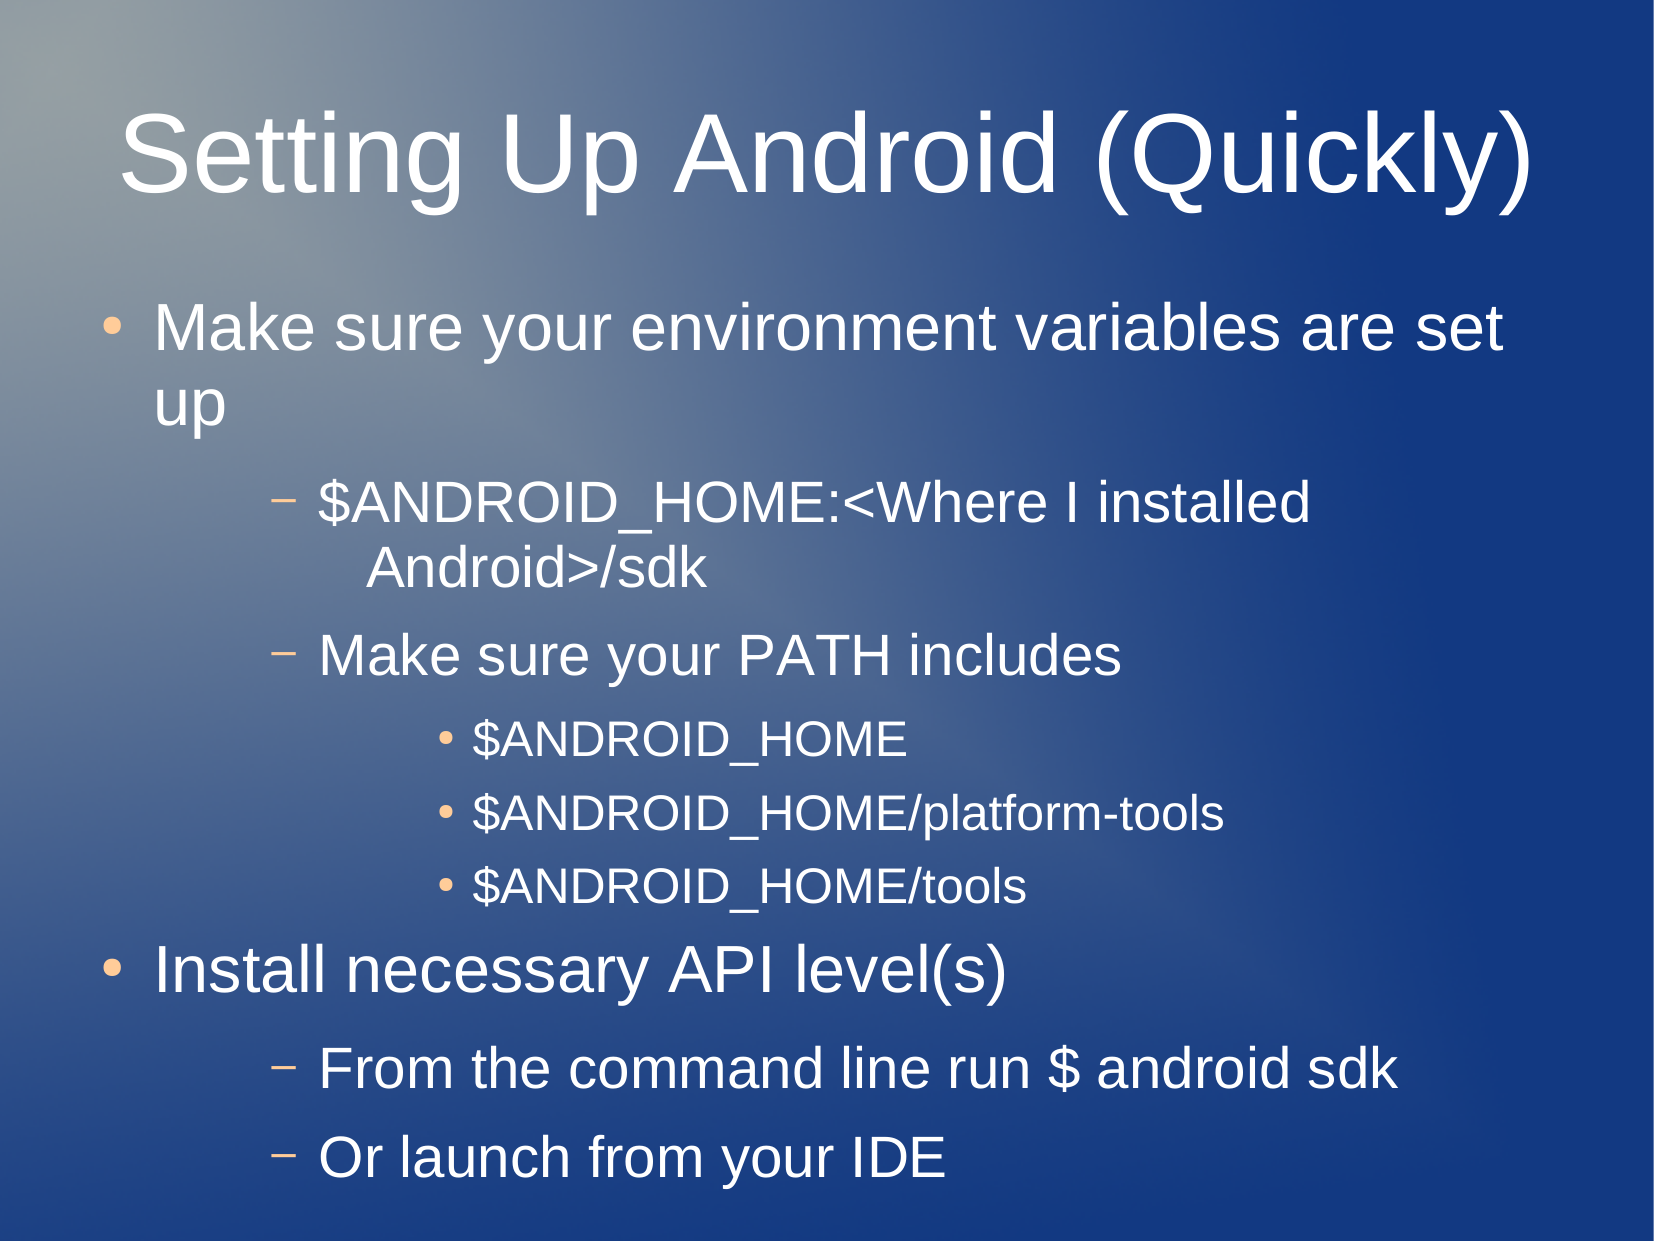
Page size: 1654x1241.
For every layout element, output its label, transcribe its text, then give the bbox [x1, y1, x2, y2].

list Make sure your environment variables are set up $ANDROID_HOME:<Where I installed Android>/sdk Make sure your PATH includes $ANDROID_HOME $ANDROID_HOME/platform-tools $ANDROID_HOME/tools Install necessary API level(s) From the command line run $ android sdk Or launch from your IDE [82, 290, 1571, 1190]
title Setting Up Android (Quickly) [82, 49, 1571, 257]
picture [0, 0, 1654, 1241]
